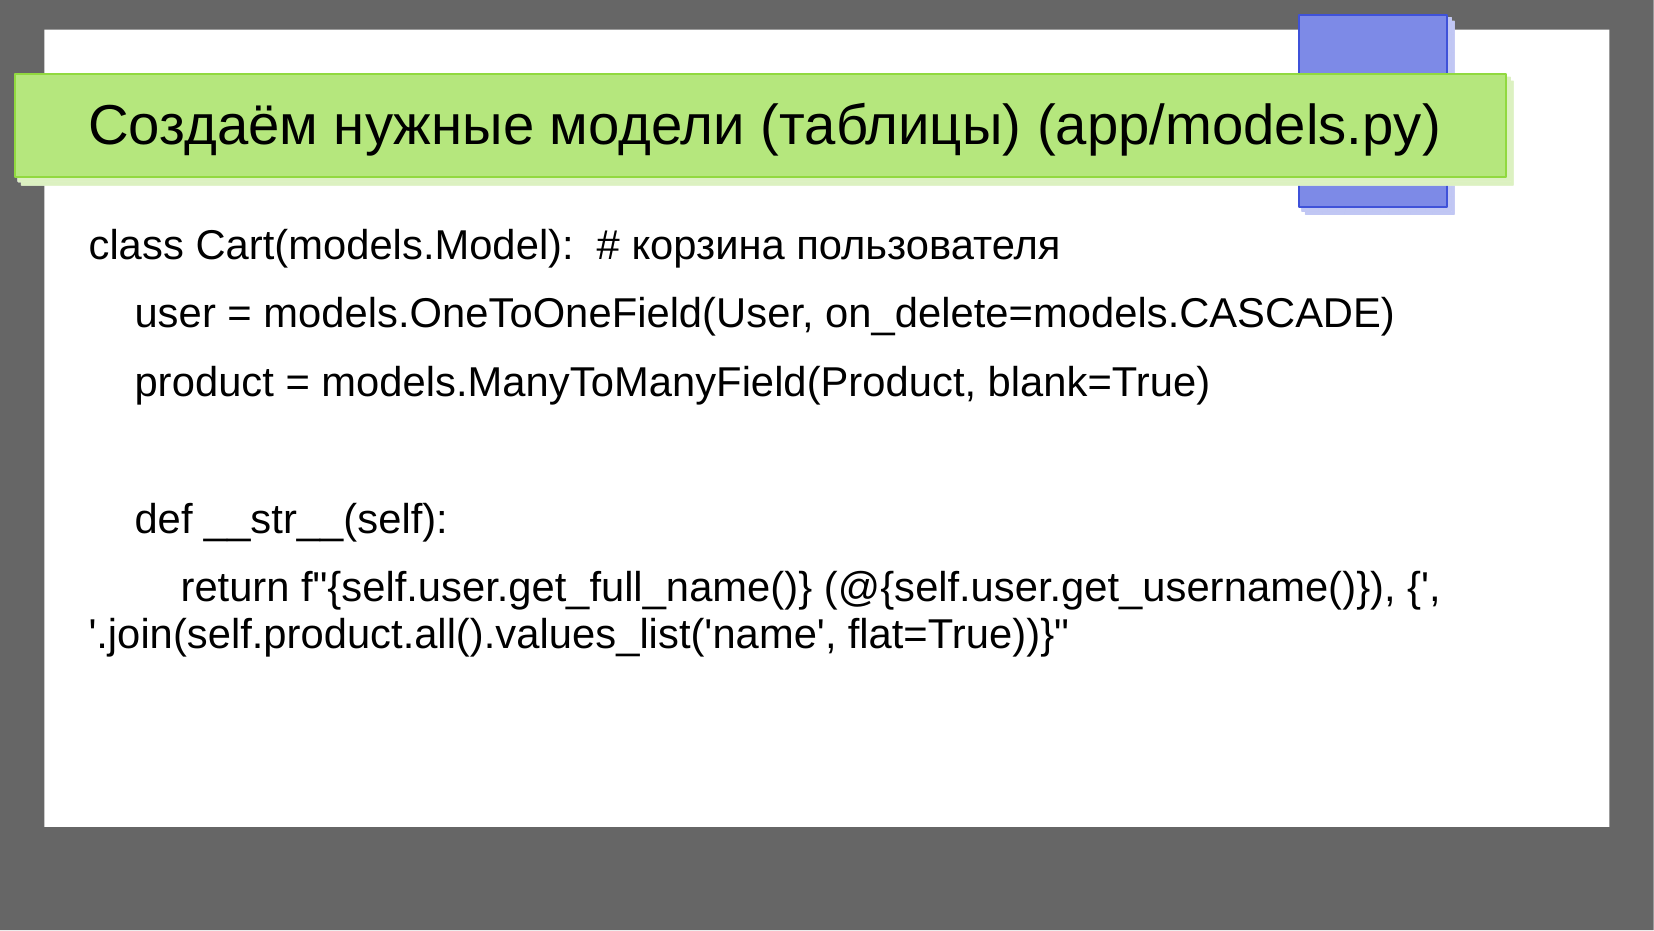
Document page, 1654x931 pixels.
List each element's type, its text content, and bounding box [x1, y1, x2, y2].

title Создаём нужные модели (таблицы) (app/models.py) [88, 73, 1506, 178]
list class Cart(models.Model): # корзина пользователя user = models.OneToOneField(User, on_delete=models.CASCADE) product = models.ManyToManyField(Product, blank=True) def __str__(self): return f"{self.user.get_full_name()} (@{self.user.get_username()}), {', '.join(self.product.all().values_list('name', flat=True))}" [88, 221, 1565, 813]
